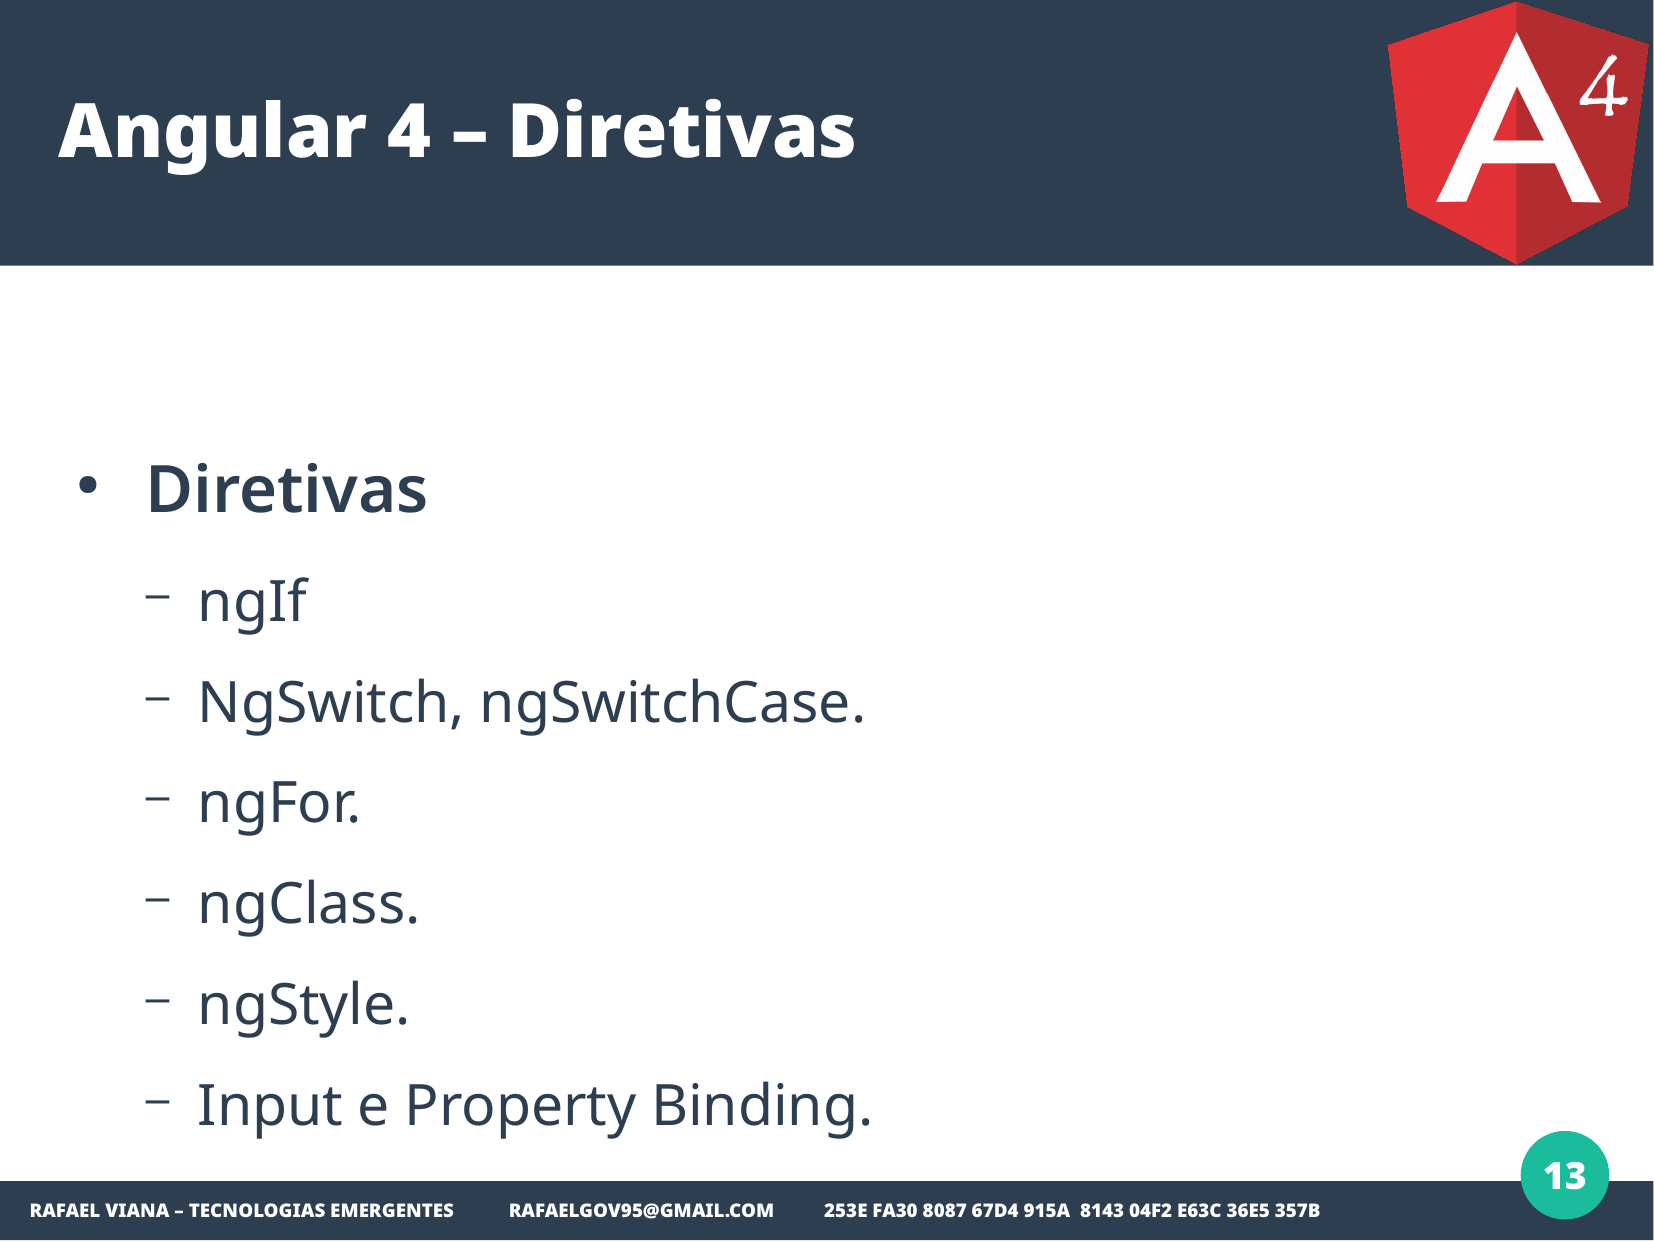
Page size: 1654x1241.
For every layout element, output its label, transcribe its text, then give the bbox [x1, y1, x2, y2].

list Diretivas ngIf NgSwitch, ngSwitchCase. ngFor. ngClass. ngStyle. Input e Property Binding. [59, 324, 1595, 1152]
title Angular 4 – Diretivas [59, 49, 1387, 207]
picture [1387, 0, 1654, 266]
text_box RAFAEL VIANA – TECNOLOGIAS EMERGENTES RAFAELGOV95@GMAIL.COM 253E FA30 8087 67D4 915A 8143 04F2 E63C 36E5 357B [29, 1181, 1654, 1241]
